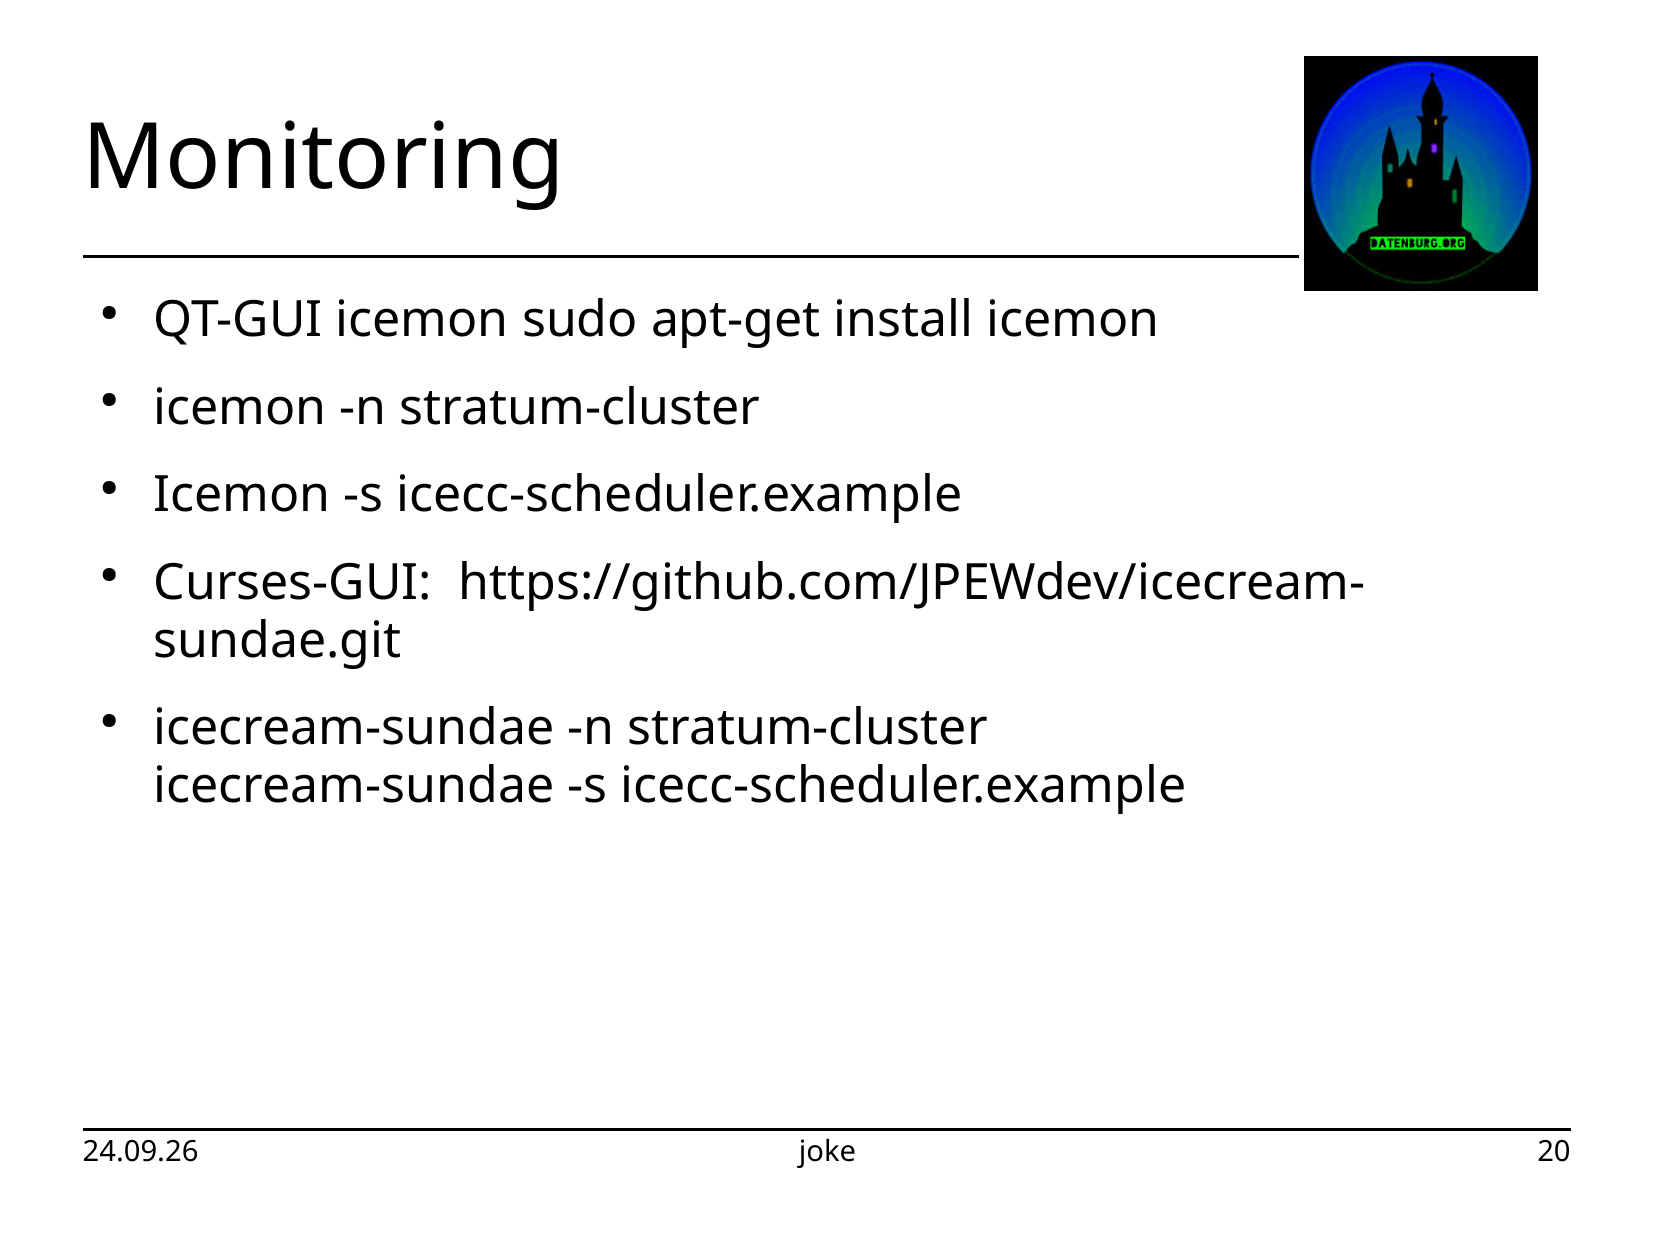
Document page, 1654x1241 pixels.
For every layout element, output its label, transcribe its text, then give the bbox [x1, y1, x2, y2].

picture [1304, 56, 1538, 290]
list QT-GUI icemon sudo apt-get install icemon icemon -n stratum-cluster Icemon -s icecc-scheduler.example Curses-GUI: https://github.com/JPEWdev/icecream-sundae.git icecream-sundae -n stratum-cluster icecream-sundae -s icecc-scheduler.example [82, 290, 1538, 1010]
title Monitoring [82, 49, 1300, 257]
